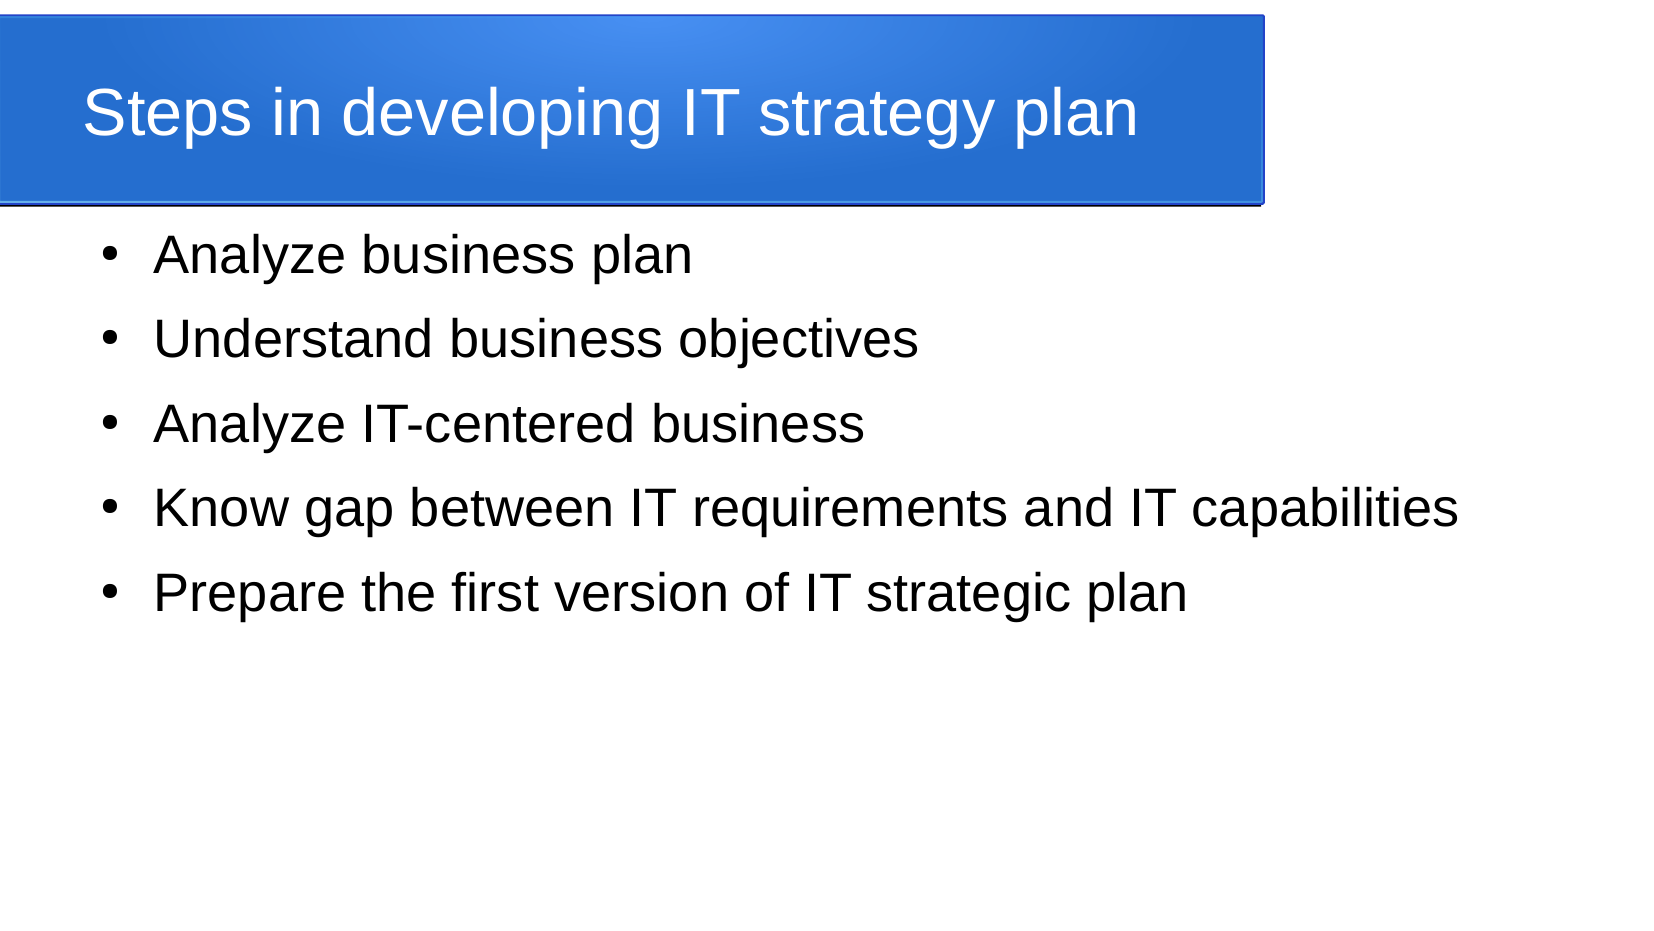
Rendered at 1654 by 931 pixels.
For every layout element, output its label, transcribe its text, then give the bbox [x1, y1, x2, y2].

list Analyze business plan Understand business objectives Analyze IT-centered business Know gap between IT requirements and IT capabilities Prepare the first version of IT strategic plan [82, 224, 1571, 764]
title Steps in developing IT strategy plan [82, 35, 1235, 189]
